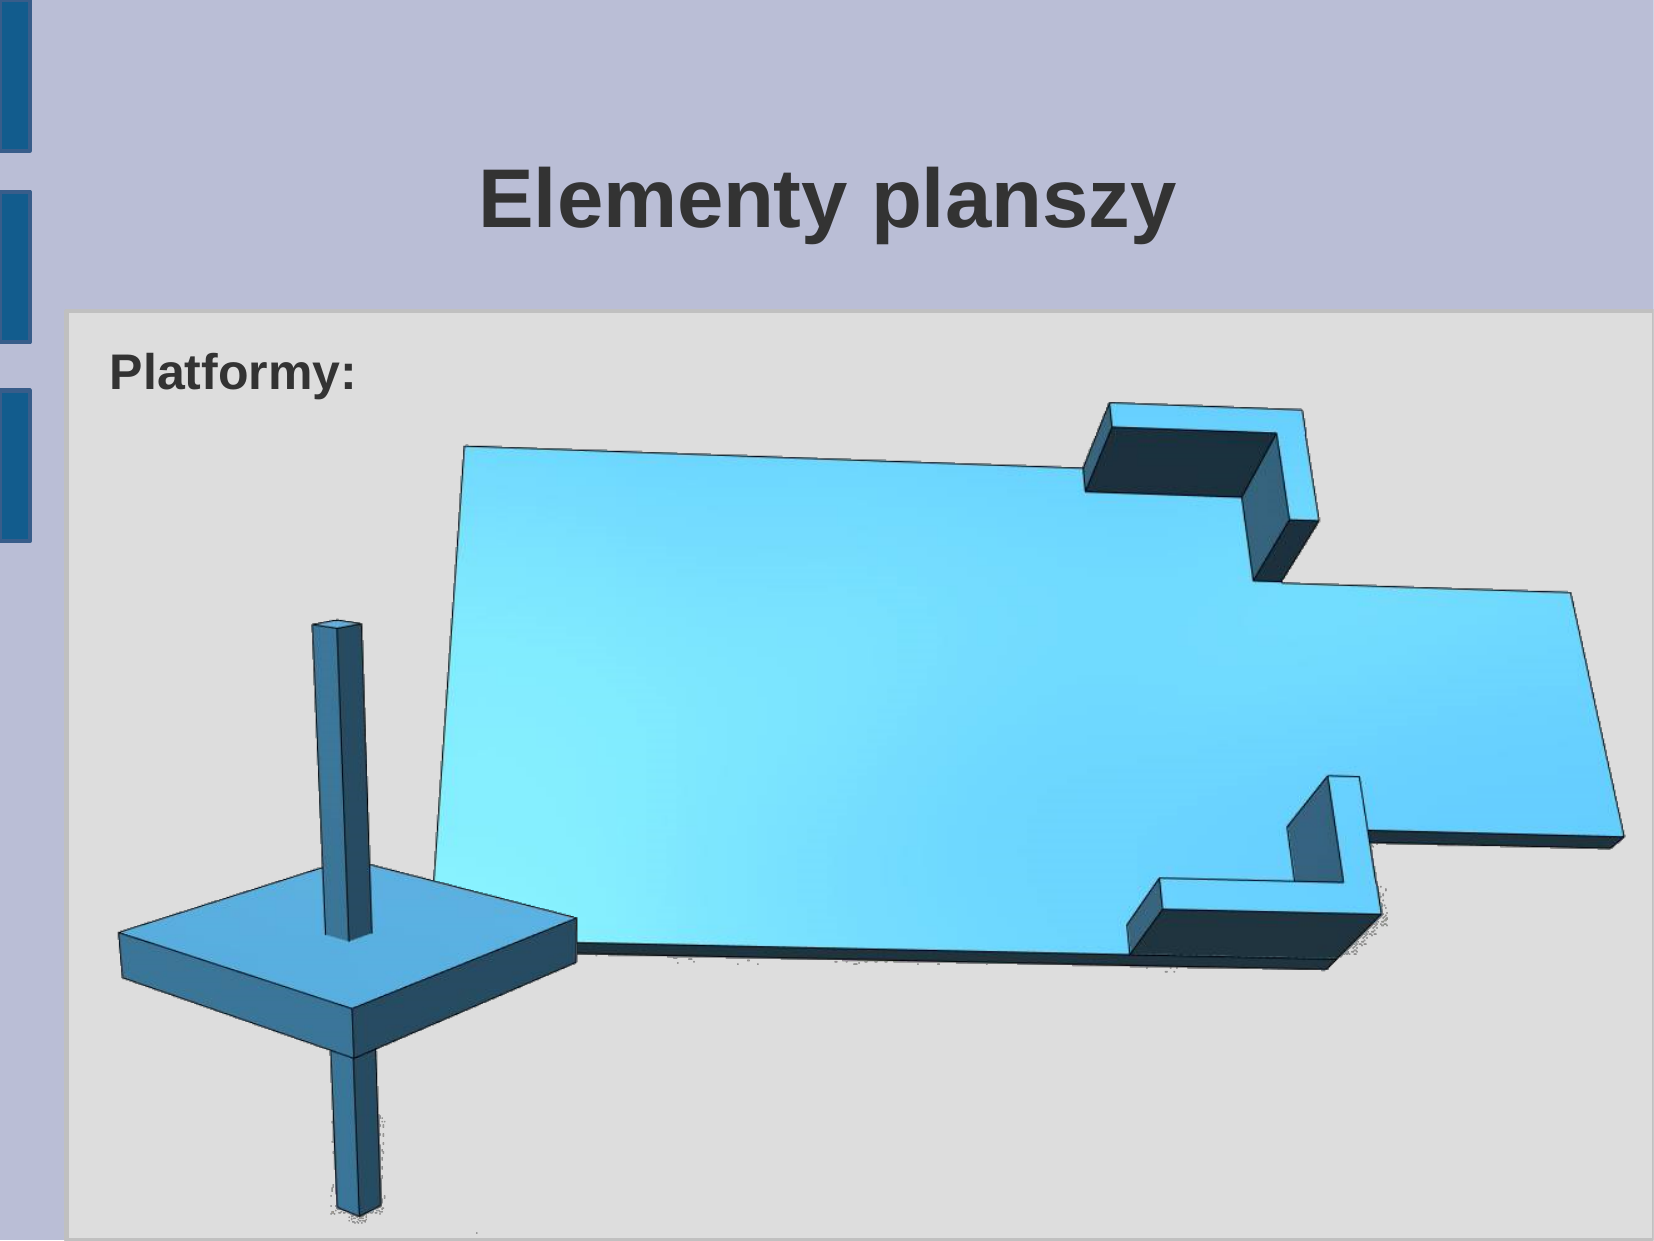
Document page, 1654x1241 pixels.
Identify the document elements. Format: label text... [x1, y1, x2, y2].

title Elementy planszy [121, 91, 1534, 299]
list [111, 295, 1524, 1205]
title Platformy: [59, 307, 409, 432]
picture [94, 593, 615, 1241]
picture [1524, 366, 1654, 1130]
